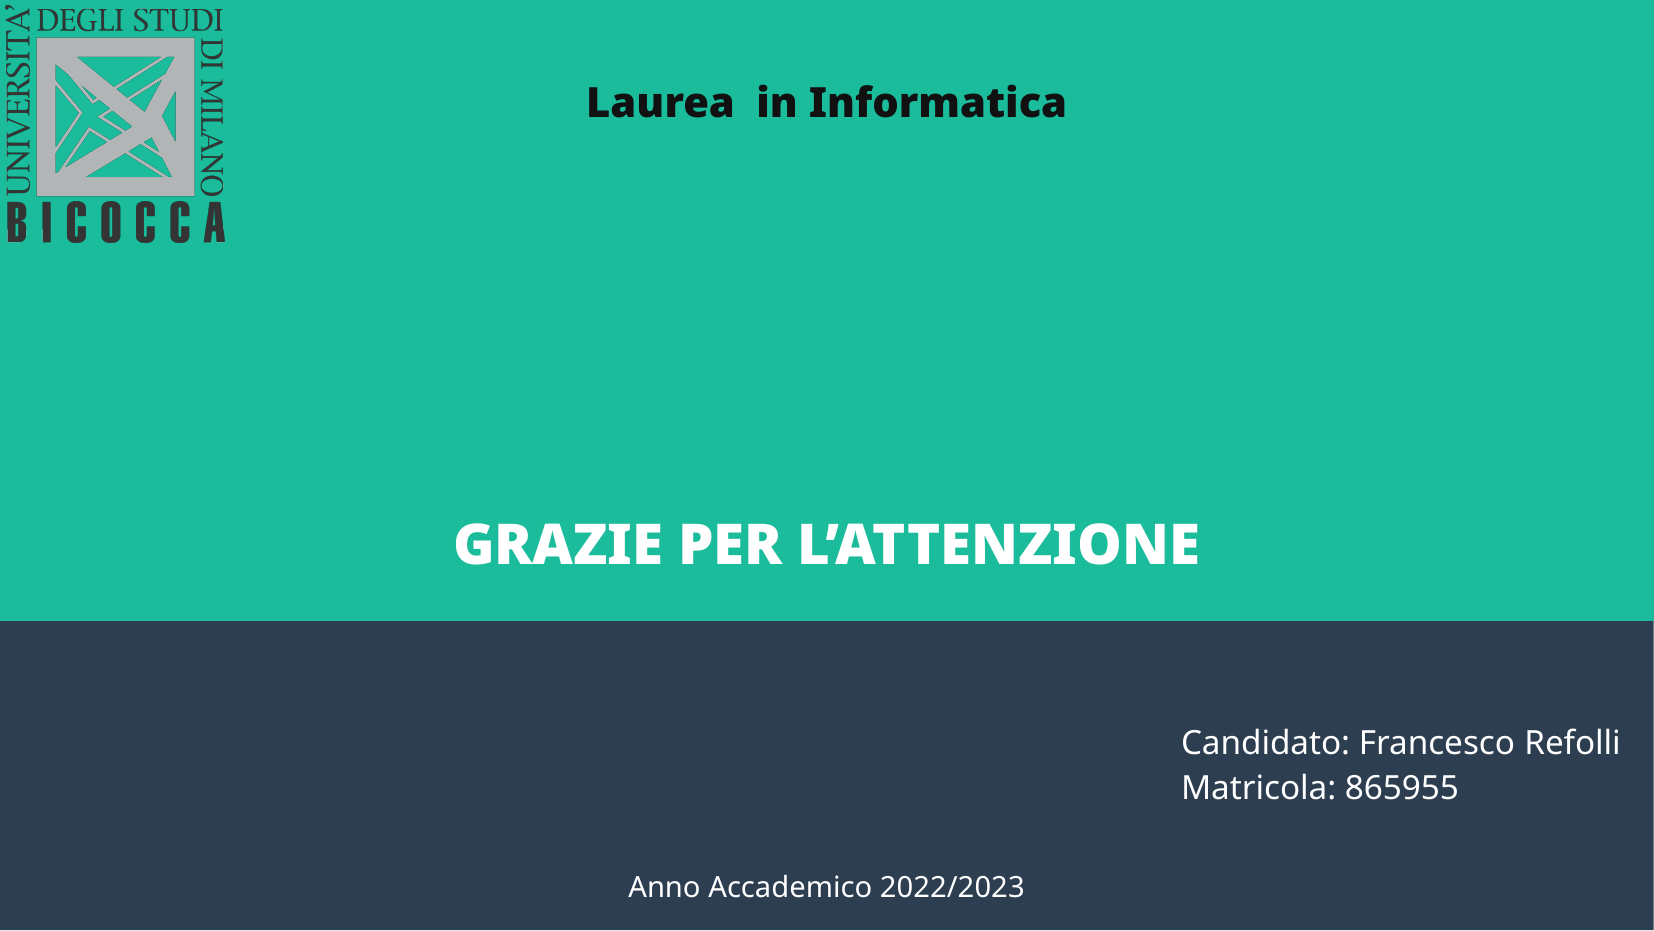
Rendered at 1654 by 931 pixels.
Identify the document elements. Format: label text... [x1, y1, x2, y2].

text_box Candidato: Francesco Refolli Matricola: 865955 [1181, 642, 1625, 886]
picture [5, 5, 225, 243]
text_box Laurea in Informatica [413, 40, 1241, 134]
title GRAZIE PER L’ATTENZIONE [59, 465, 1595, 583]
text_box Anno Accademico 2022/2023 [575, 857, 1078, 916]
